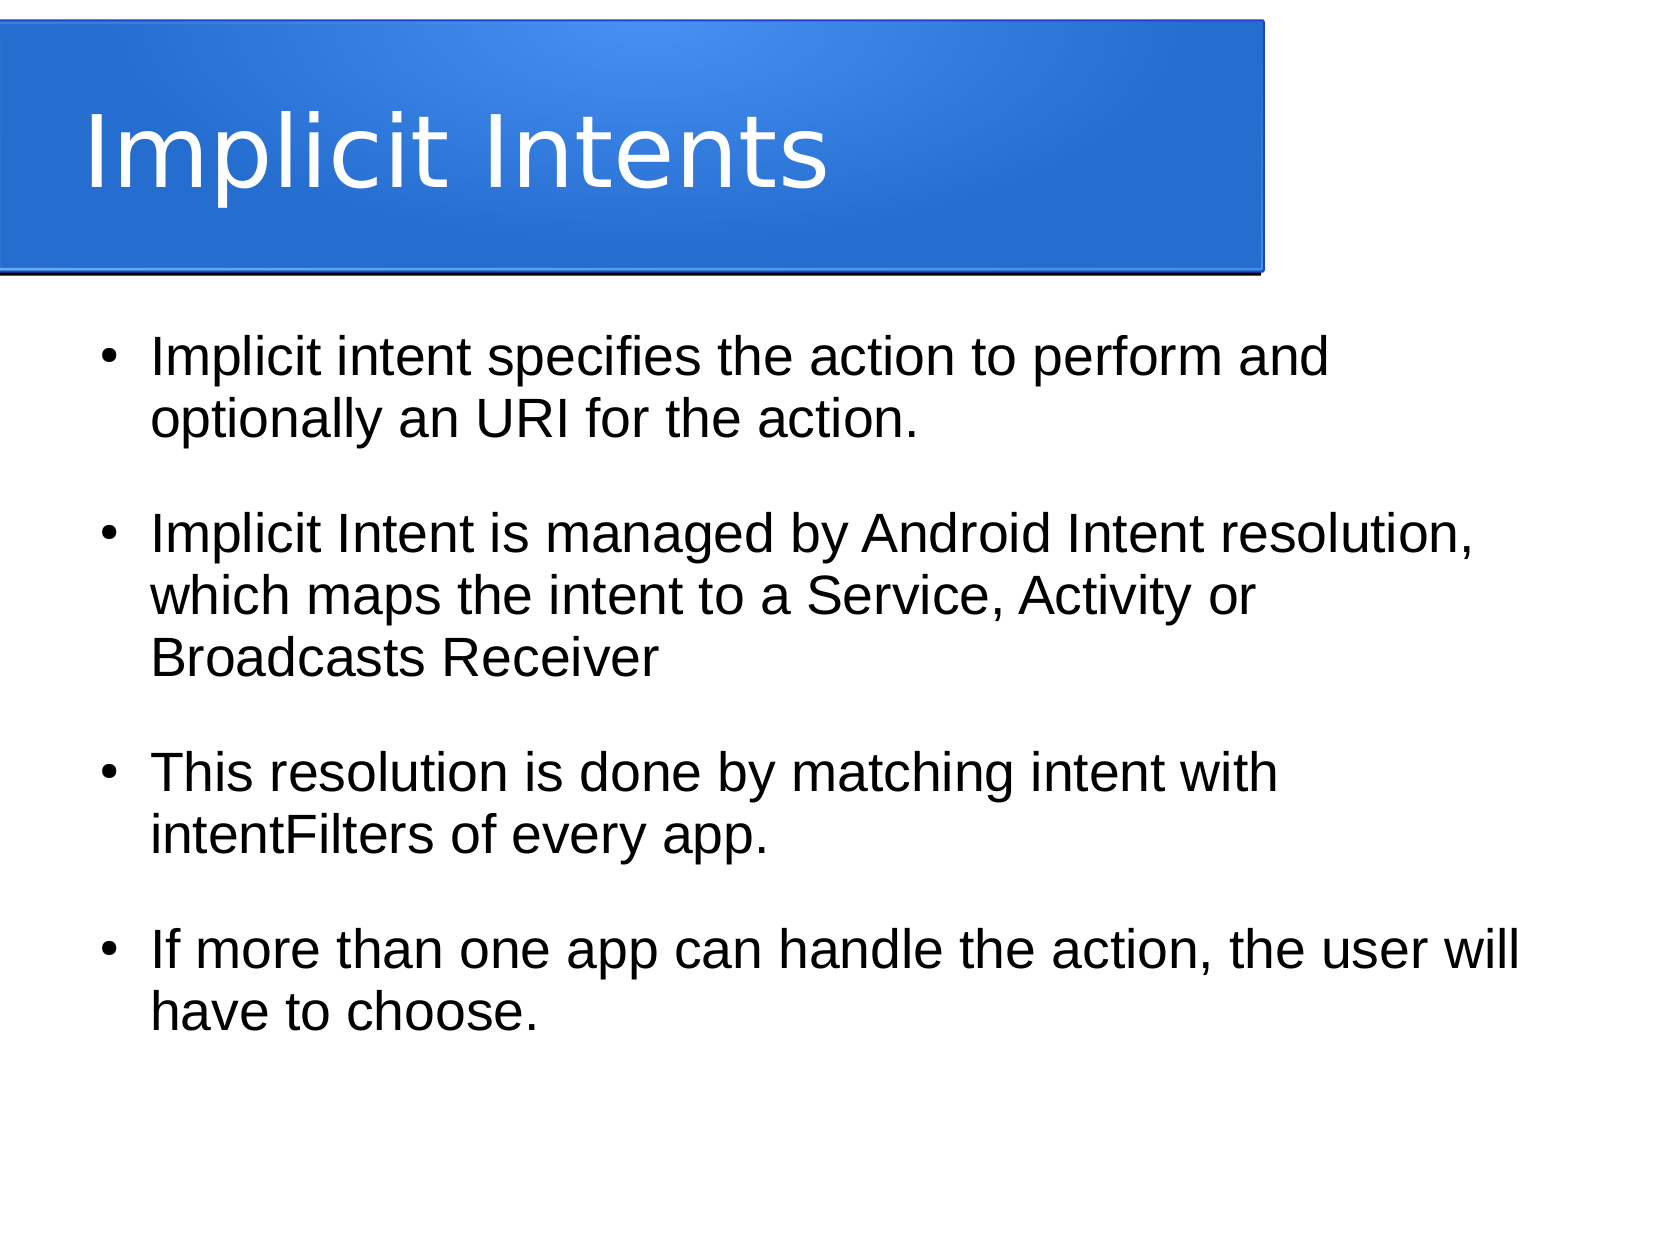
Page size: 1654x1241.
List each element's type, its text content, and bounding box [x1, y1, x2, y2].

list Implicit intent specifies the action to perform and optionally an URI for the action. Implicit Intent is managed by Android Intent resolution, which maps the intent to a Service, Activity or Broadcasts Receiver This resolution is done by matching intent with intentFilters of every app. If more than one app can handle the action, the user will have to choose. [82, 325, 1538, 1045]
title Implicit Intents [82, 49, 1250, 257]
